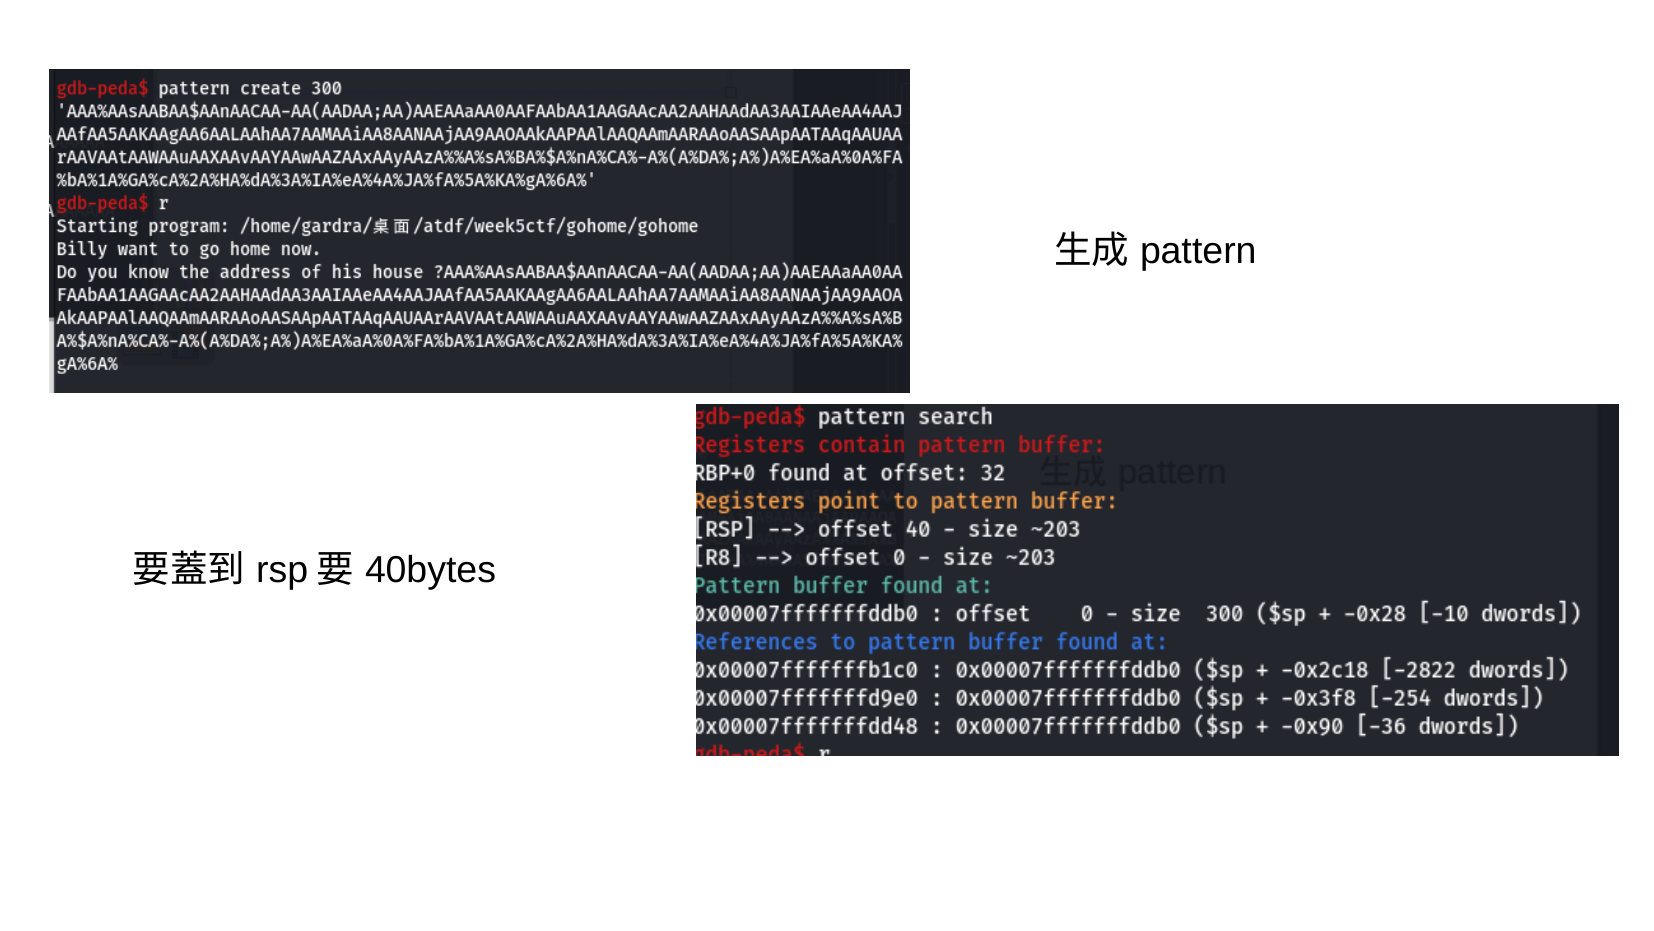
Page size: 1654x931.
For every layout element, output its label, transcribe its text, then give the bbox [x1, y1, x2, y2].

text_box 生成pattern [1039, 212, 1406, 277]
text_box 要蓋到rsp要40bytes [118, 531, 686, 638]
picture [49, 69, 910, 393]
picture [696, 404, 1619, 756]
